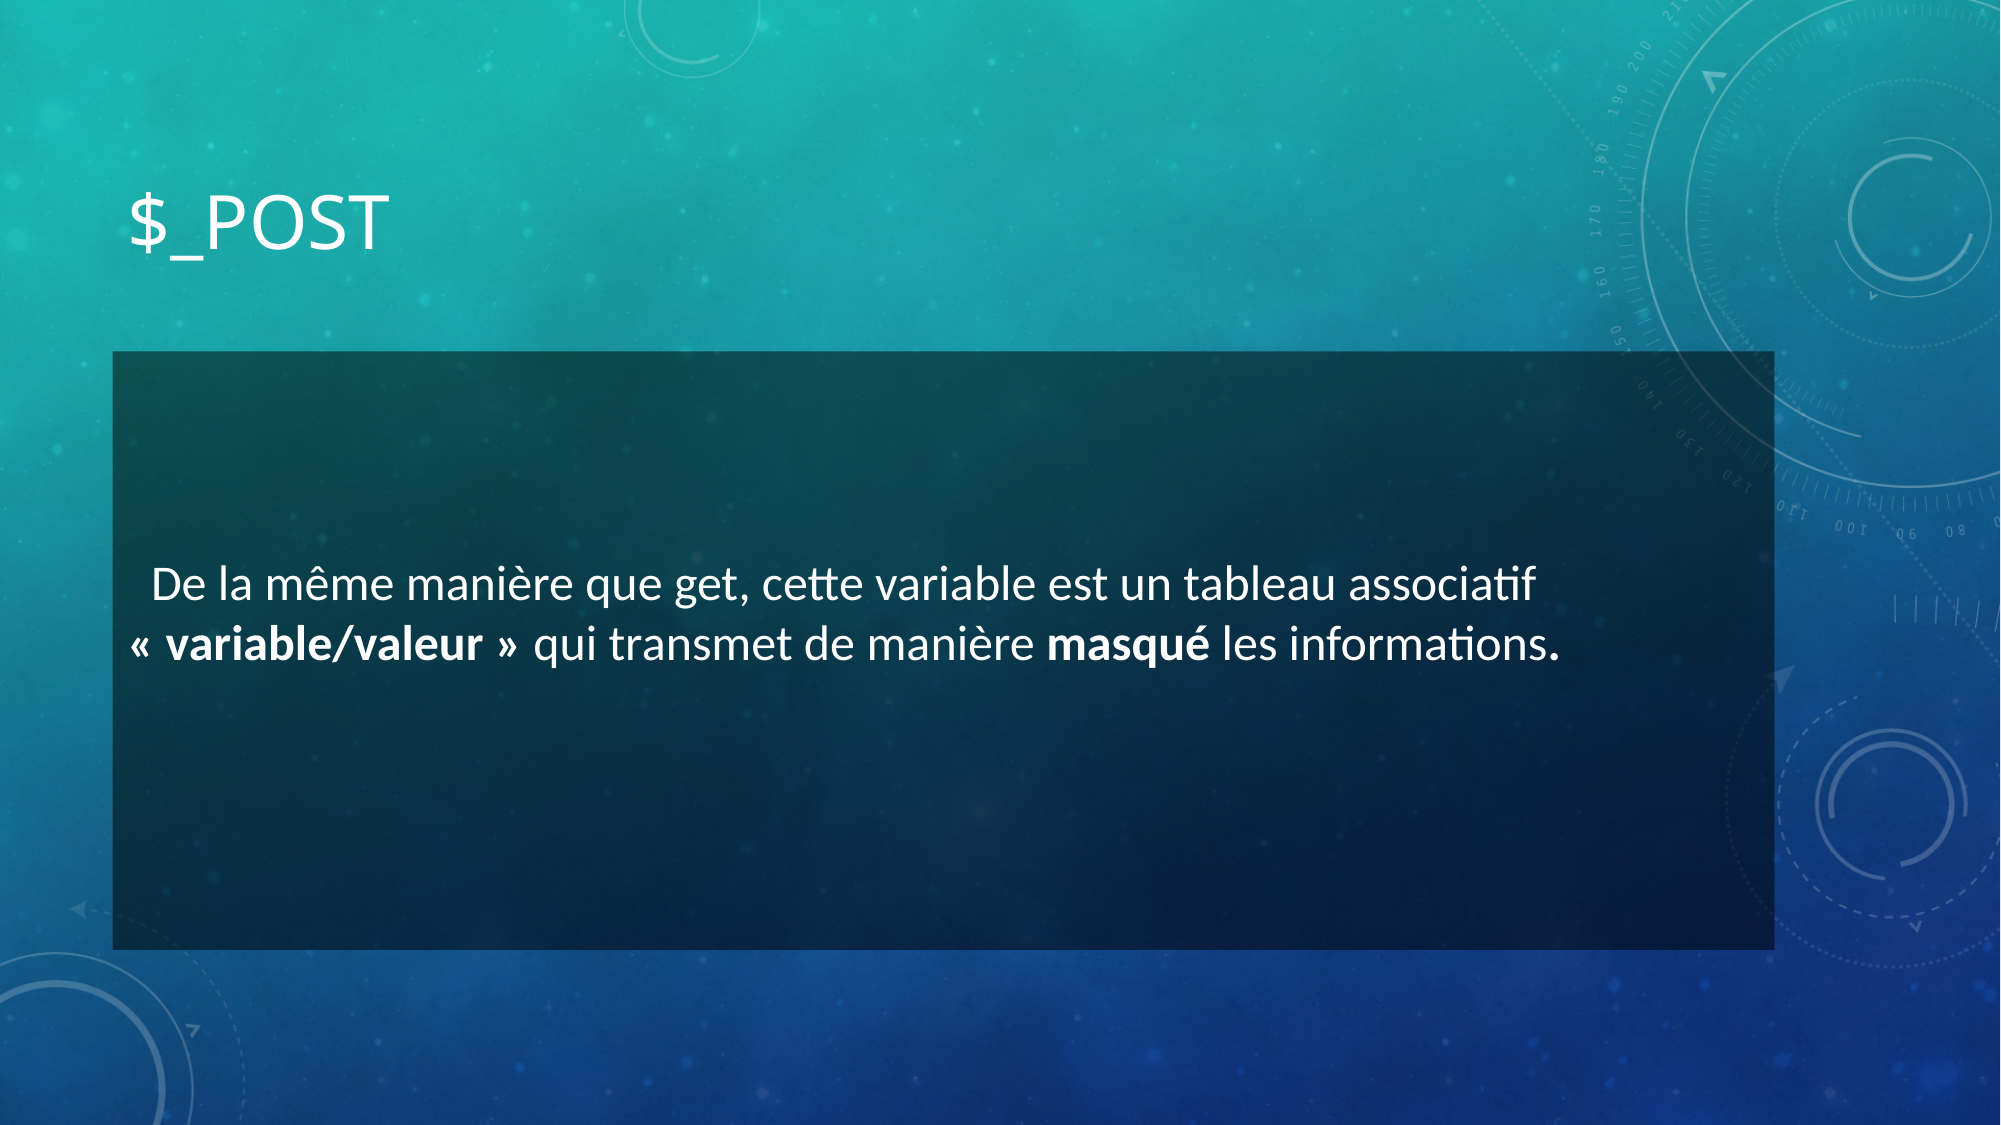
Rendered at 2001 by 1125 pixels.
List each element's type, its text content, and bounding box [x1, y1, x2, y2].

title $_POST [112, 99, 1775, 339]
list De la même manière que get, cette variable est un tableau associatif « variable/valeur » qui transmet de manière masqué les informations. [112, 351, 1775, 950]
